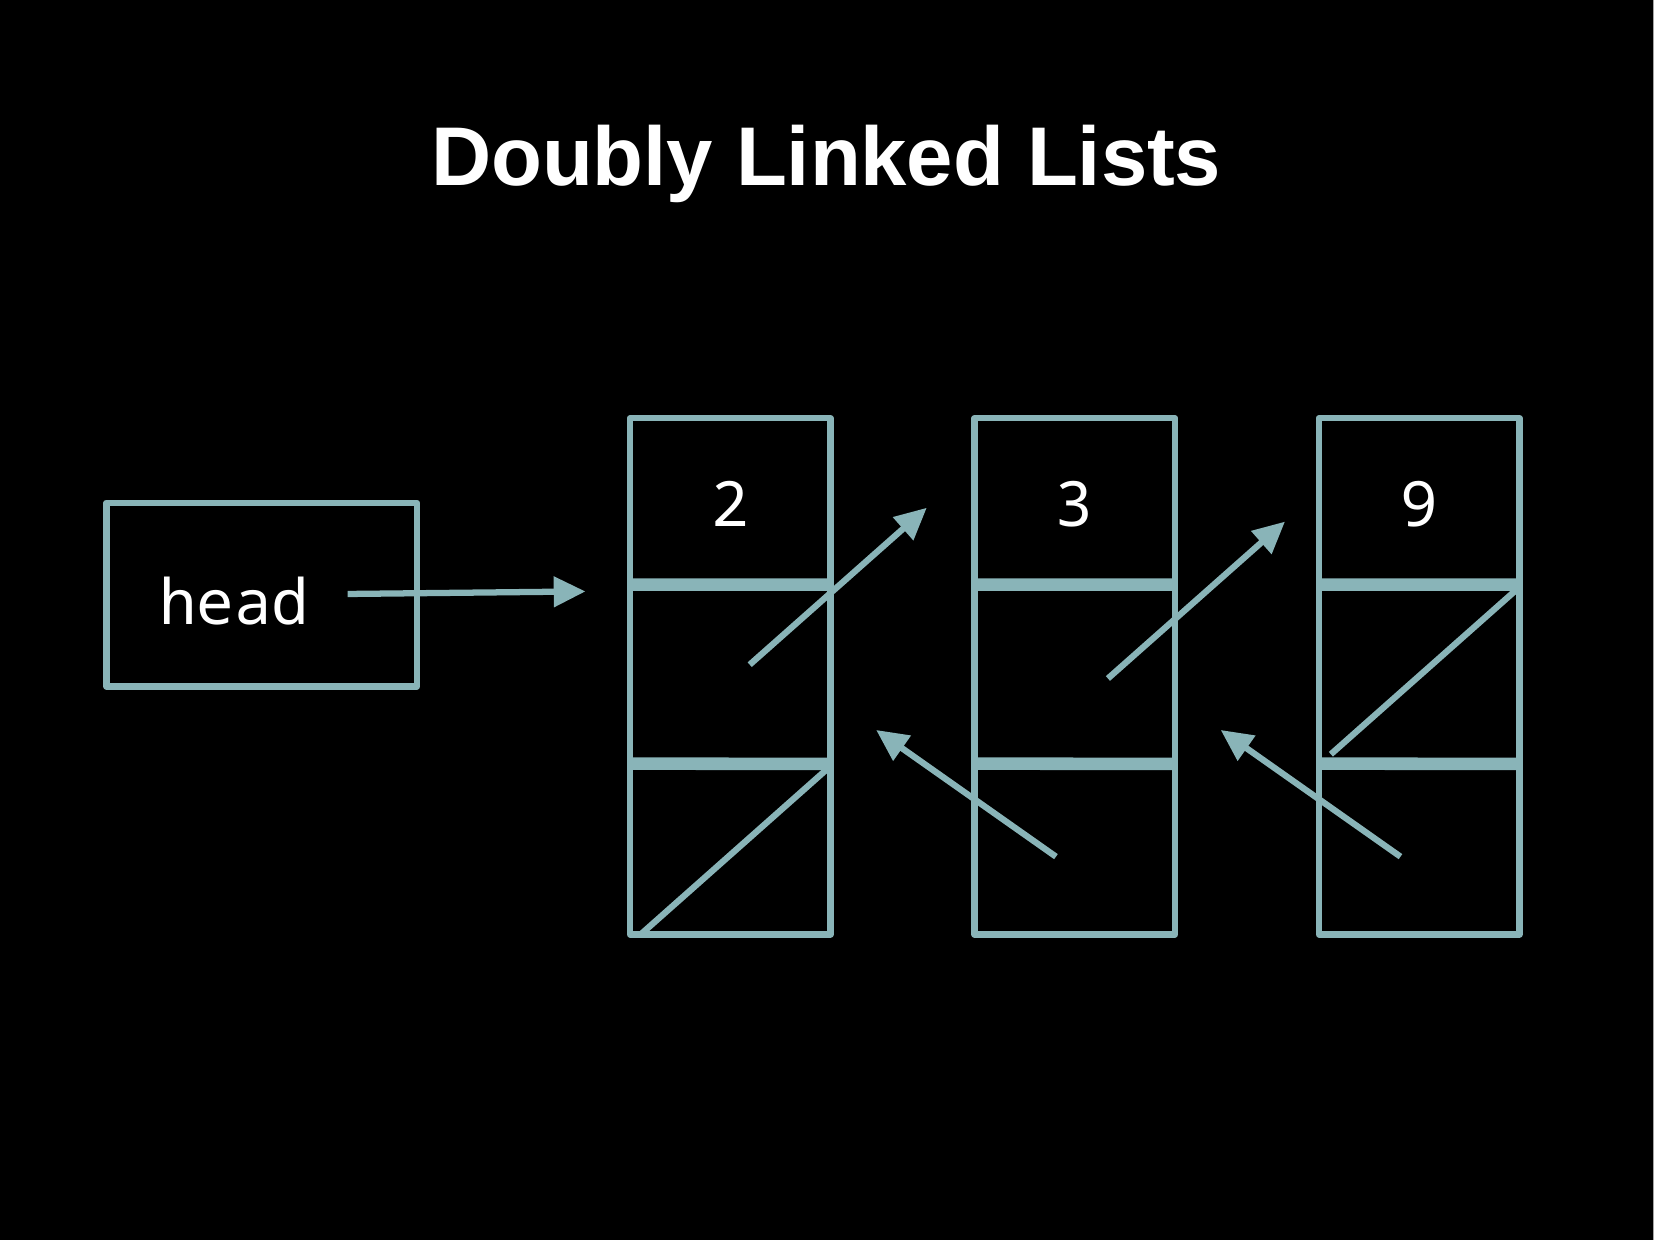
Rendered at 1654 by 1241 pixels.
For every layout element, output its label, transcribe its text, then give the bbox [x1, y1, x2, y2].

text_box 2 [696, 448, 792, 544]
text_box head [144, 547, 361, 642]
text_box Doubly Linked Lists [109, 46, 1545, 278]
text_box 9 [1385, 448, 1481, 544]
text_box 3 [1040, 448, 1136, 544]
